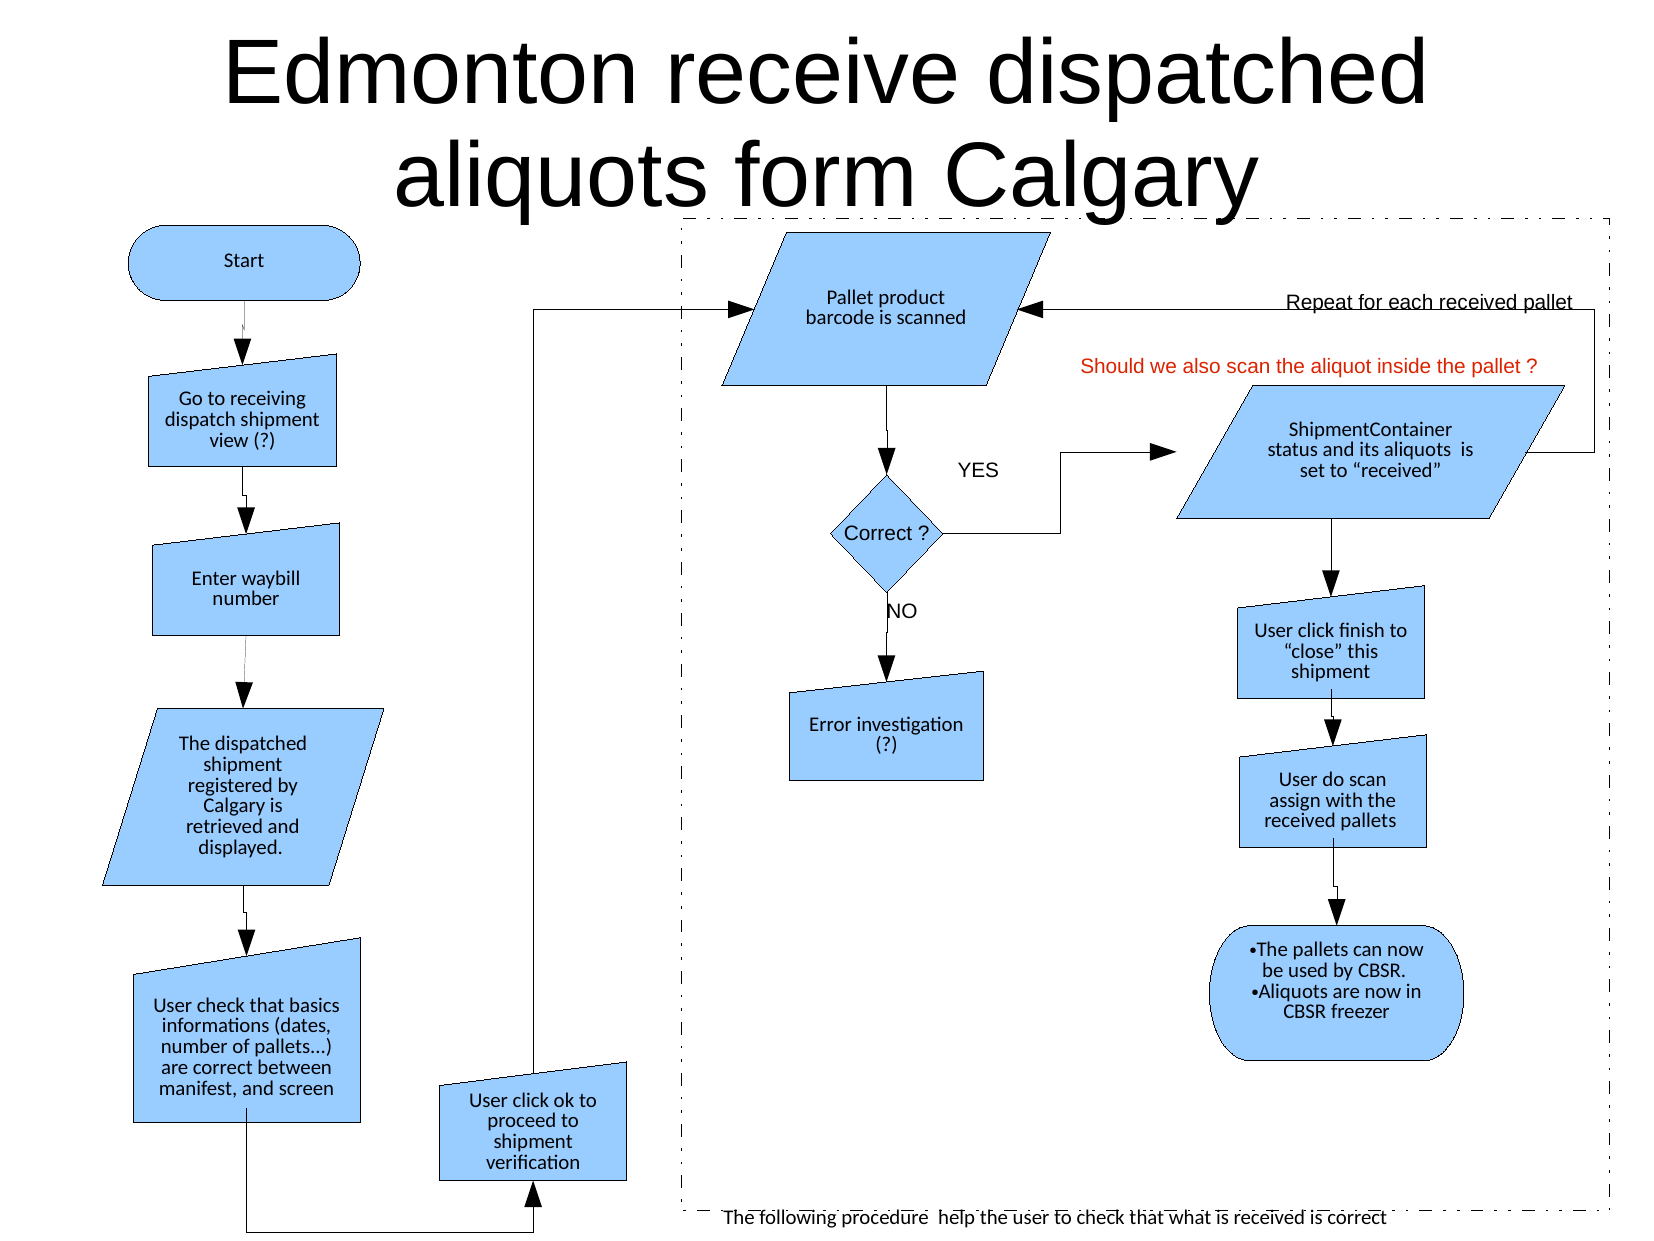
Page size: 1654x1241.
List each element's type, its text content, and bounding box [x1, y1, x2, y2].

text_box User do scan assign with the received pallets [1239, 734, 1427, 848]
text_box Repeat for each received pallet [1271, 283, 1558, 308]
text_box User check that basics informations (dates, number of pallets...) are correct between manifest, and screen [133, 937, 361, 1123]
text_box User click finish to “close” this shipment [1237, 585, 1425, 699]
text_box Correct ? [830, 474, 943, 593]
text_box Go to receiving dispatch shipment view (?) [148, 353, 337, 467]
text_box Should we also scan the aliquot inside the pallet ? [1065, 346, 1524, 371]
text_box Enter waybill number [152, 522, 340, 636]
title Edmonton receive dispatched aliquots form Calgary [82, 20, 1571, 227]
text_box The following procedure help the user to check that what is received is correct [708, 1201, 1614, 1241]
text_box Start [128, 225, 361, 301]
text_box User click ok to proceed to shipment verification [439, 1061, 627, 1181]
text_box Pallet product barcode is scanned [721, 232, 1051, 386]
text_box The pallets can now be used by CBSR. Aliquots are now in CBSR freezer [1209, 925, 1464, 1061]
text_box ShipmentContainer status and its aliquots is set to “received” [1176, 385, 1565, 519]
text_box The dispatched shipment registered by Calgary is retrieved and displayed. [102, 708, 384, 886]
text_box Error investigation (?) [789, 671, 984, 781]
